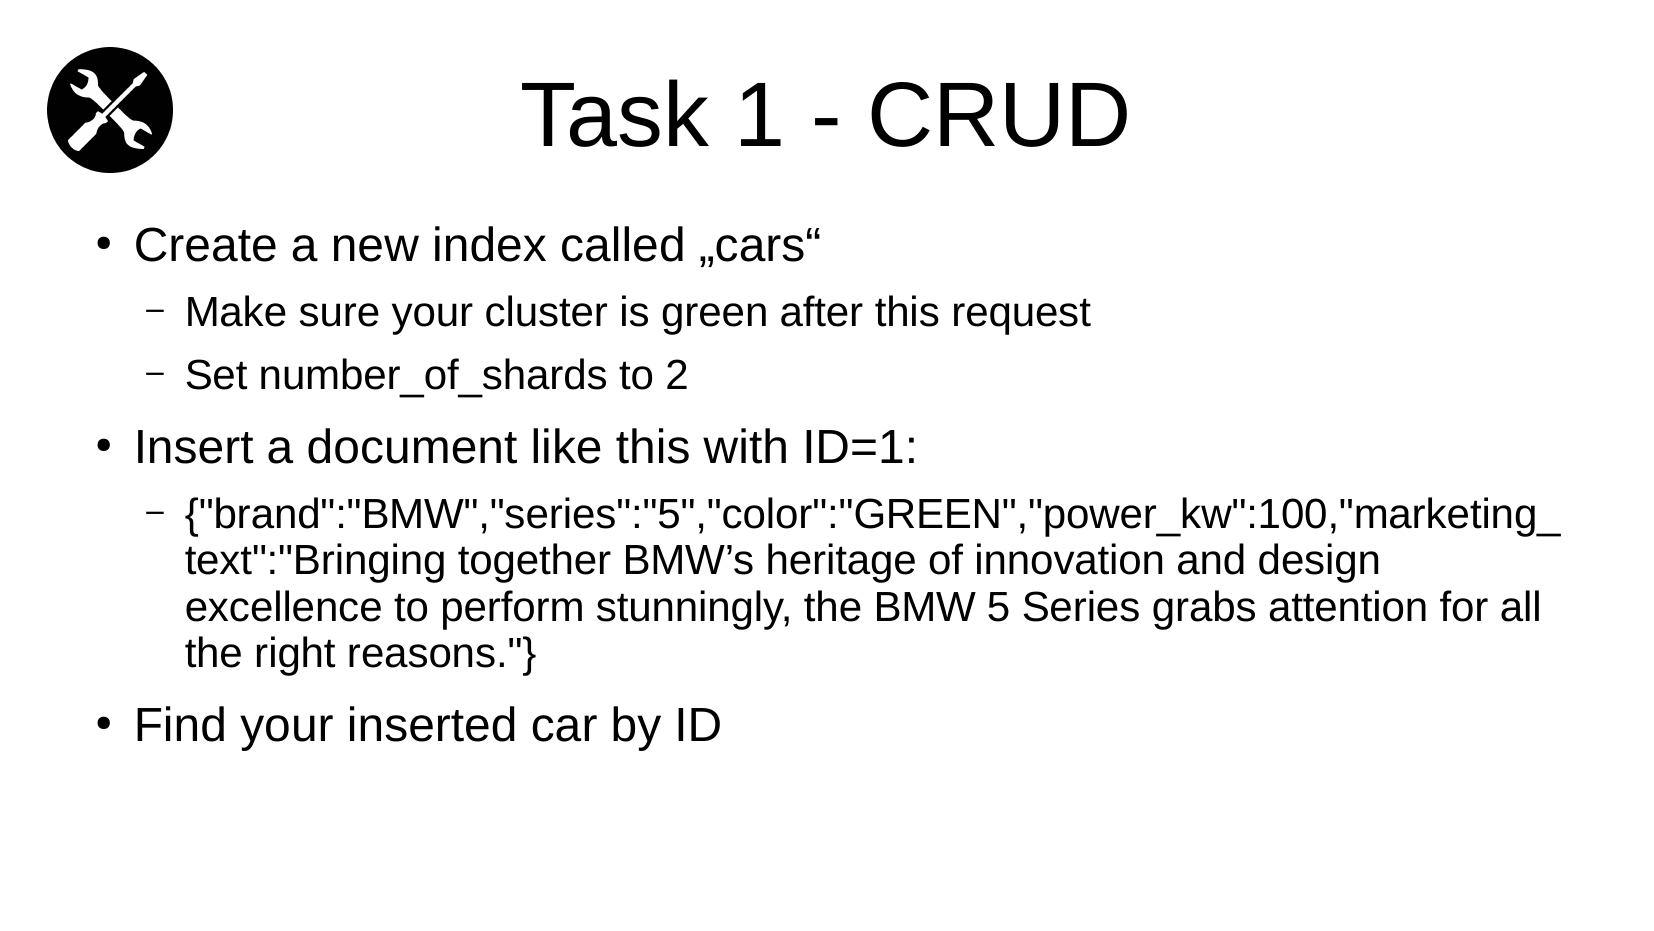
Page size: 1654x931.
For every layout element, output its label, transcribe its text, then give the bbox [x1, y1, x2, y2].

list Create a new index called „cars“ Make sure your cluster is green after this request Set number_of_shards to 2 Insert a document like this with ID=1: {"brand":"BMW","series":"5","color":"GREEN","power_kw":100,"marketing_text":"Bringing together BMW’s heritage of innovation and design excellence to perform stunningly, the BMW 5 Series grabs attention for all the right reasons."} Find your inserted car by ID [82, 217, 1571, 758]
title Task 1 - CRUD [82, 37, 1571, 193]
picture [47, 47, 173, 173]
